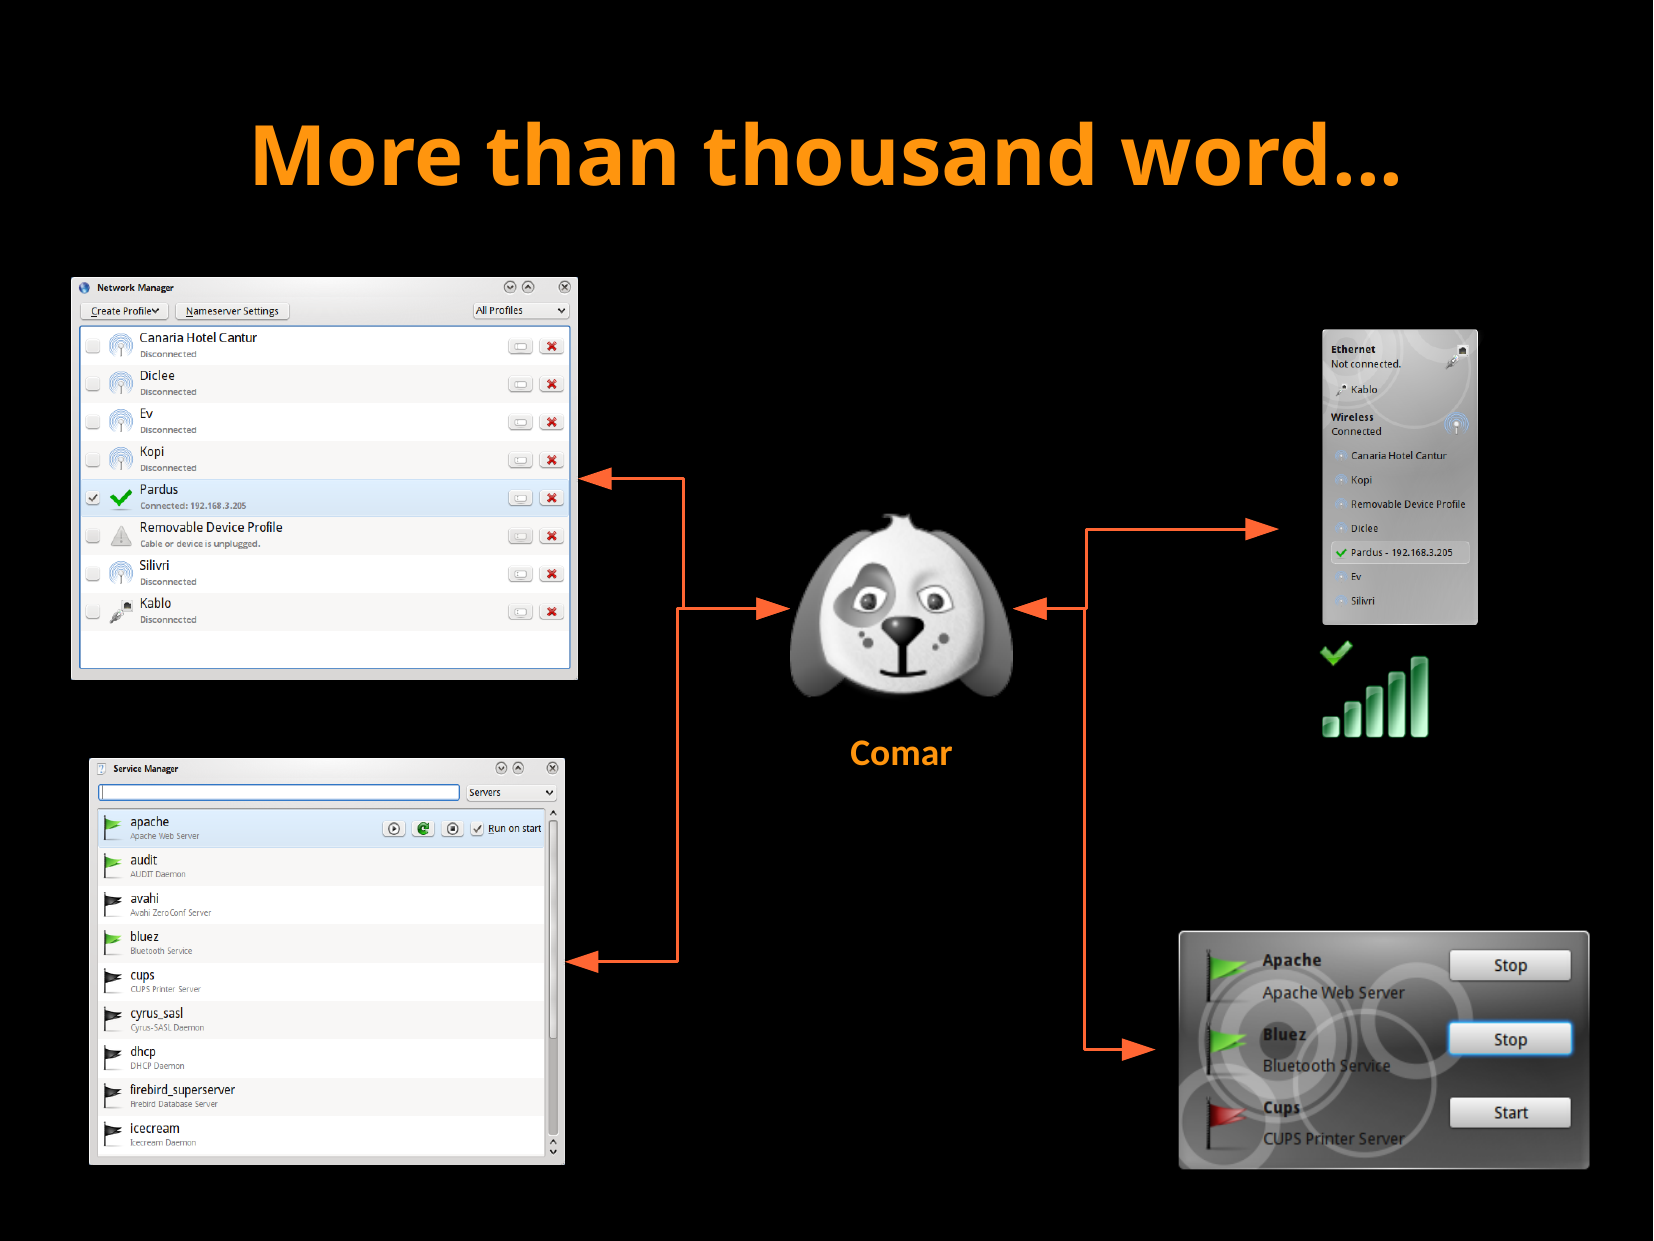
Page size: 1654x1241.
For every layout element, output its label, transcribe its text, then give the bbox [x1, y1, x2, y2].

picture [89, 758, 565, 1165]
title More than thousand word... [82, 56, 1571, 250]
picture [790, 495, 1013, 722]
picture [1279, 305, 1499, 754]
picture [1155, 910, 1611, 1189]
picture [71, 277, 578, 680]
